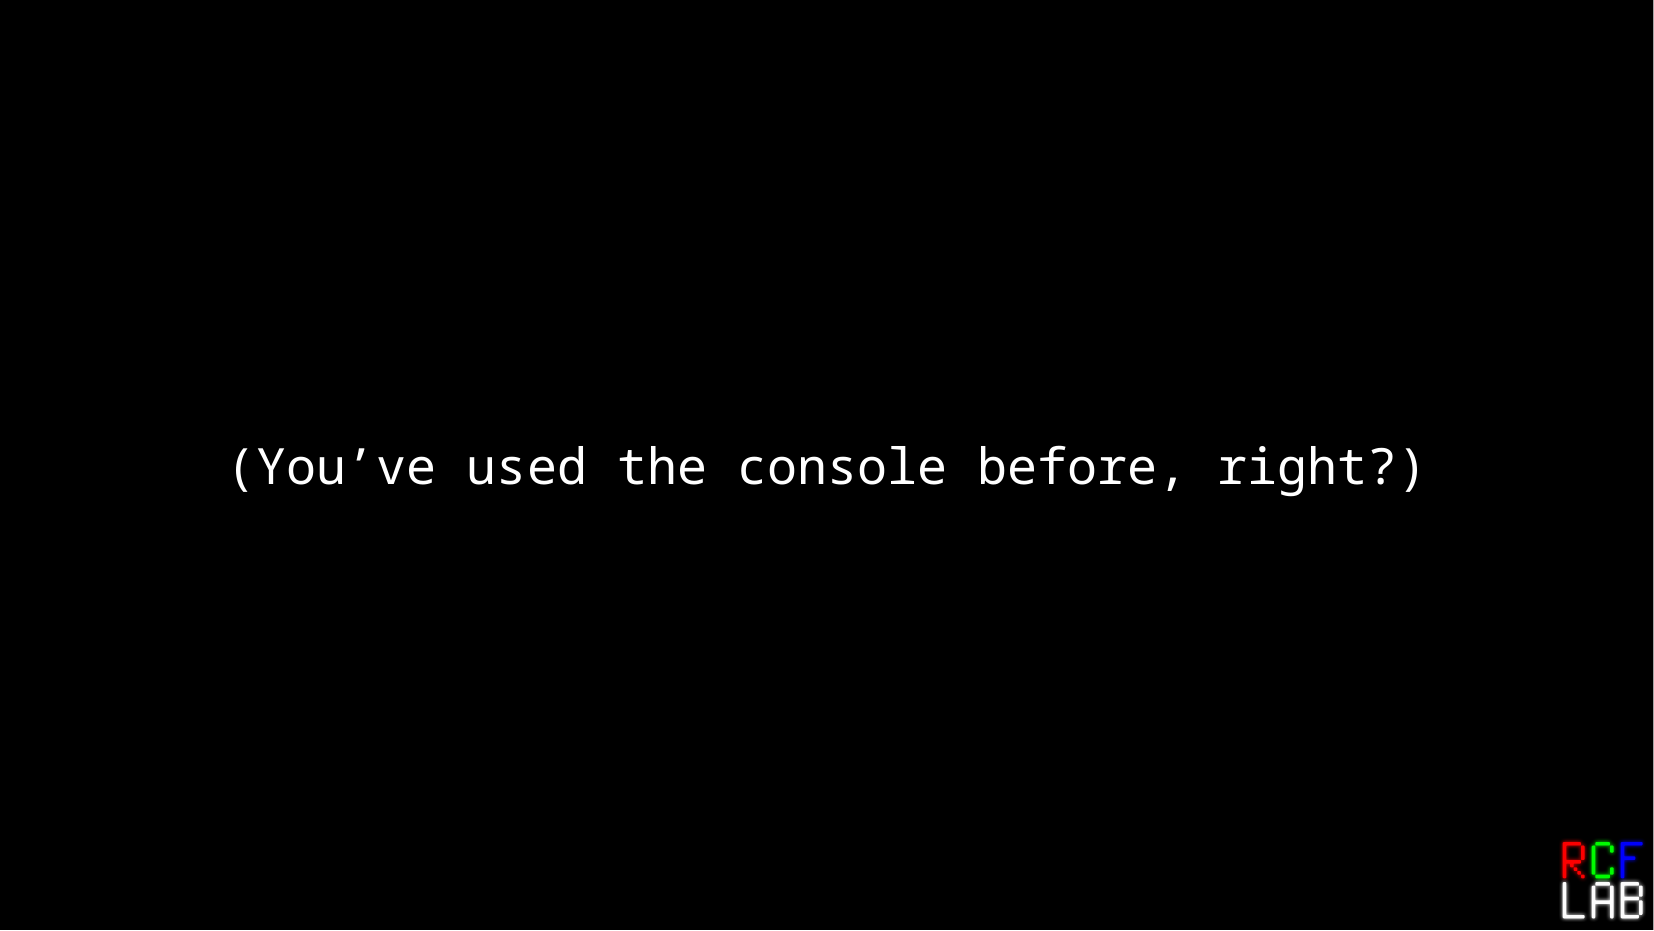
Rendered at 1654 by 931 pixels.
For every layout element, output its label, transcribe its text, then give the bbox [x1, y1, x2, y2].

list (You’ve used the console before, right?) [177, 185, 1477, 746]
picture [1559, 838, 1646, 922]
